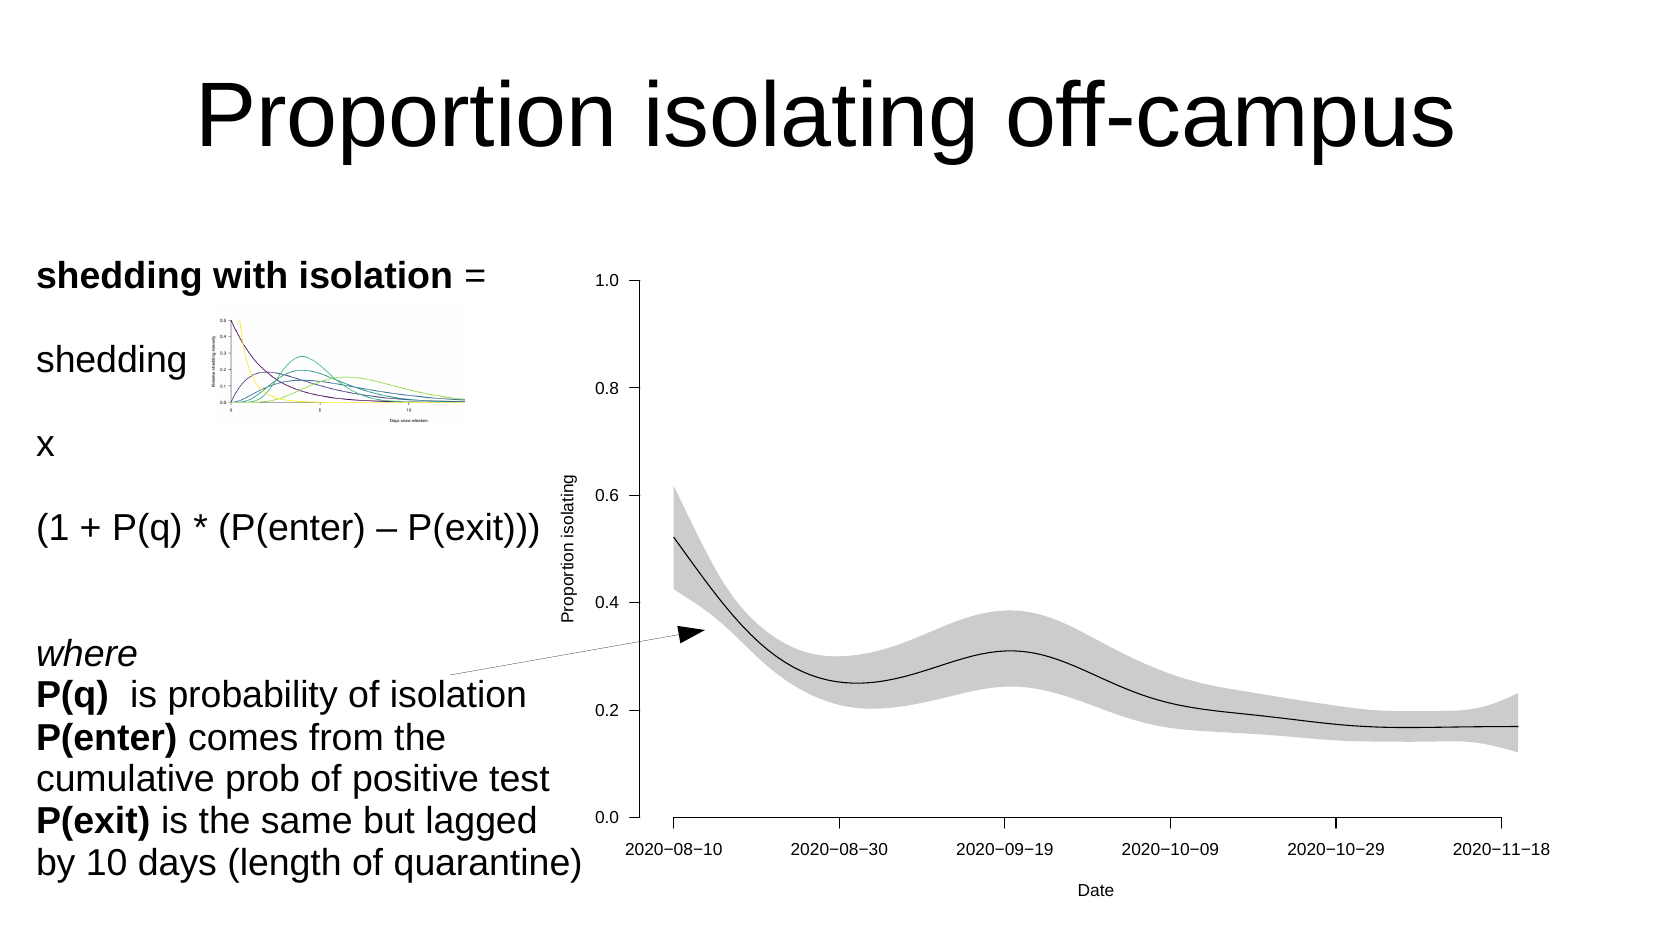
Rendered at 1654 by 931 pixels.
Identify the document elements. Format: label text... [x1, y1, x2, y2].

text_box shedding with isolation = shedding x (1 + P(q) * (P(enter) – P(exit))) where P(q) is probability of isolation P(enter) comes from the cumulative prob of positive test P(exit) is the same but lagged by 10 days (length of quarantine) [21, 246, 601, 892]
picture [210, 300, 466, 425]
picture [554, 195, 1596, 924]
title Proportion isolating off-campus [82, 37, 1571, 193]
